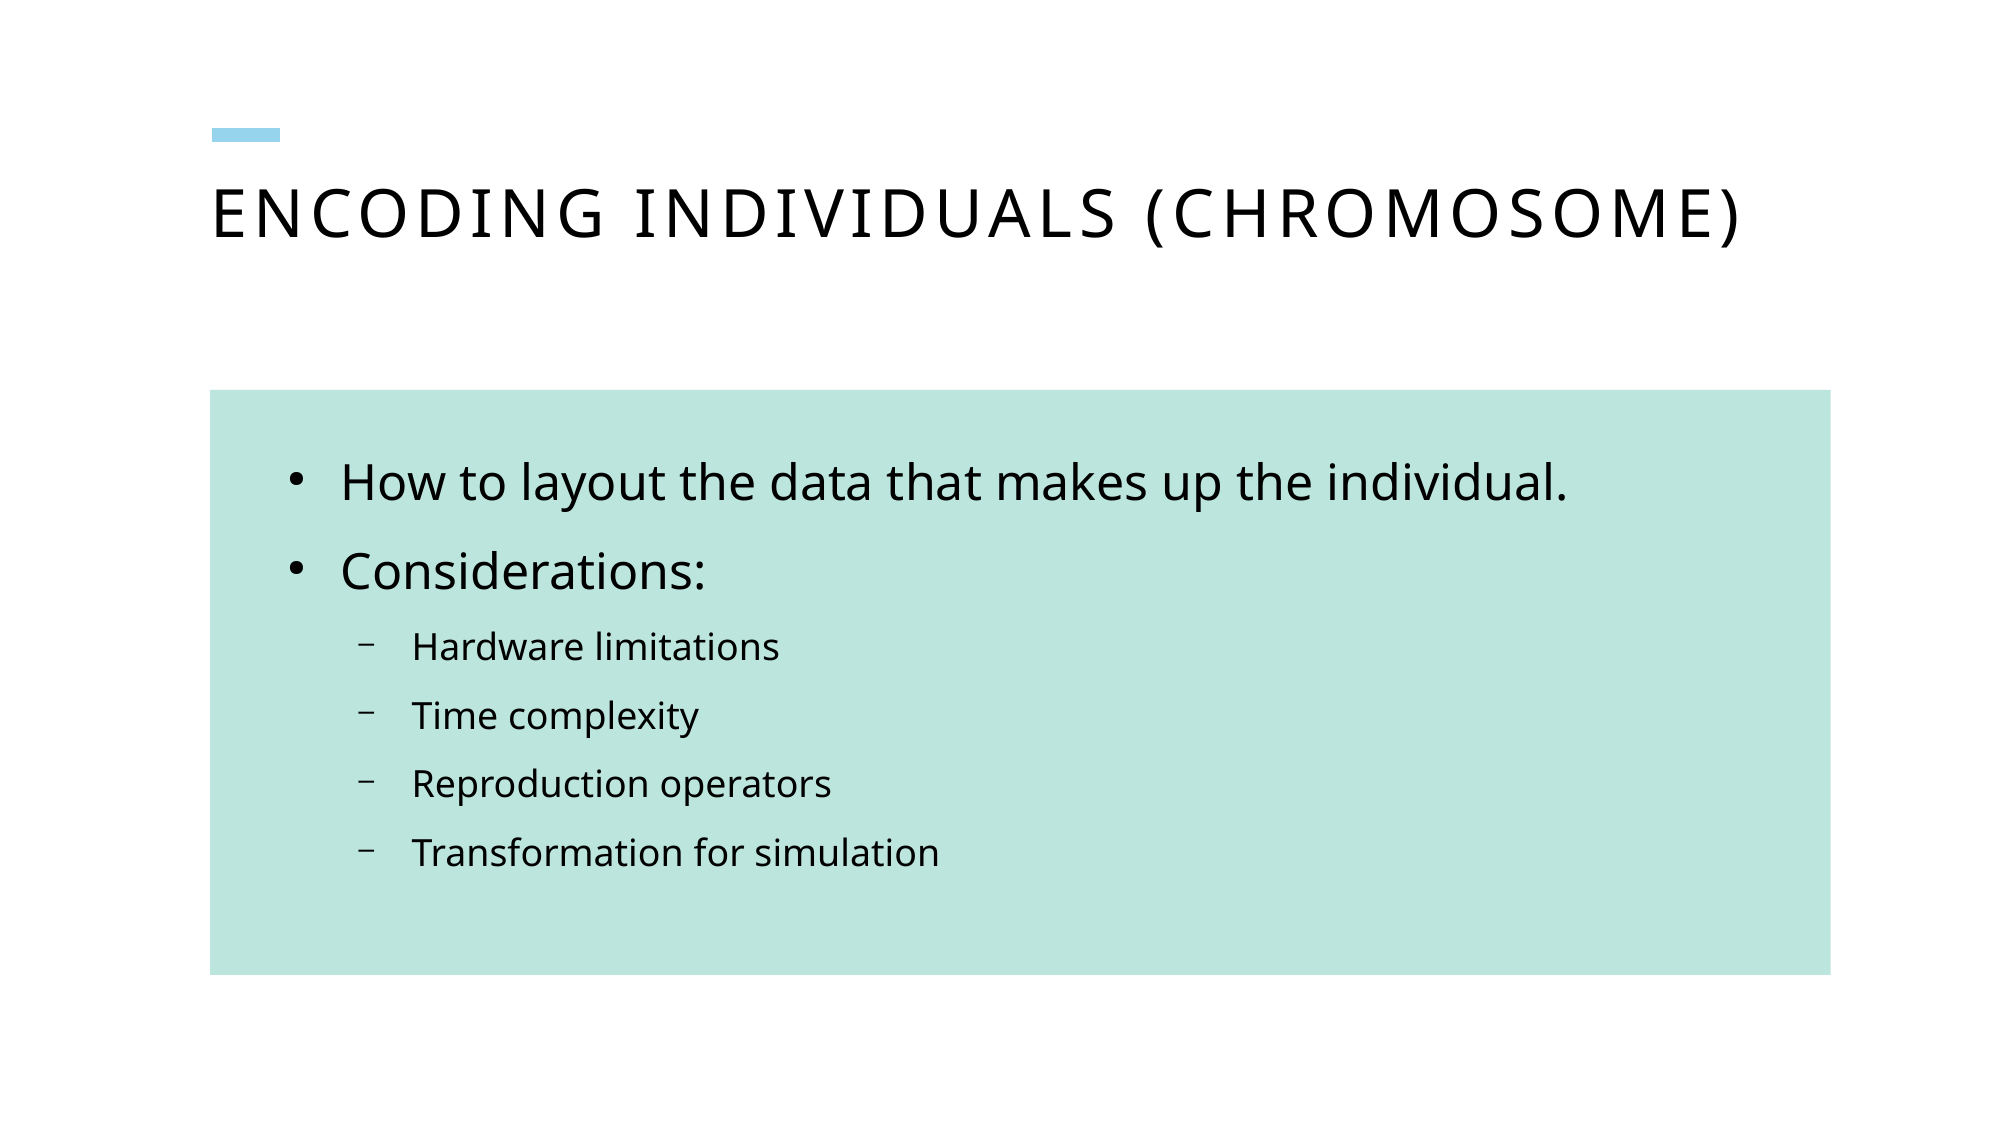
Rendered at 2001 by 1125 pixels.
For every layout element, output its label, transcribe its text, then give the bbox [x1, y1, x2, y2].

title Encoding individuals (Chromosome) [210, 179, 1822, 330]
list How to layout the data that makes up the individual. Considerations: Hardware limitations Time complexity Reproduction operators Transformation for simulation [210, 389, 1831, 975]
